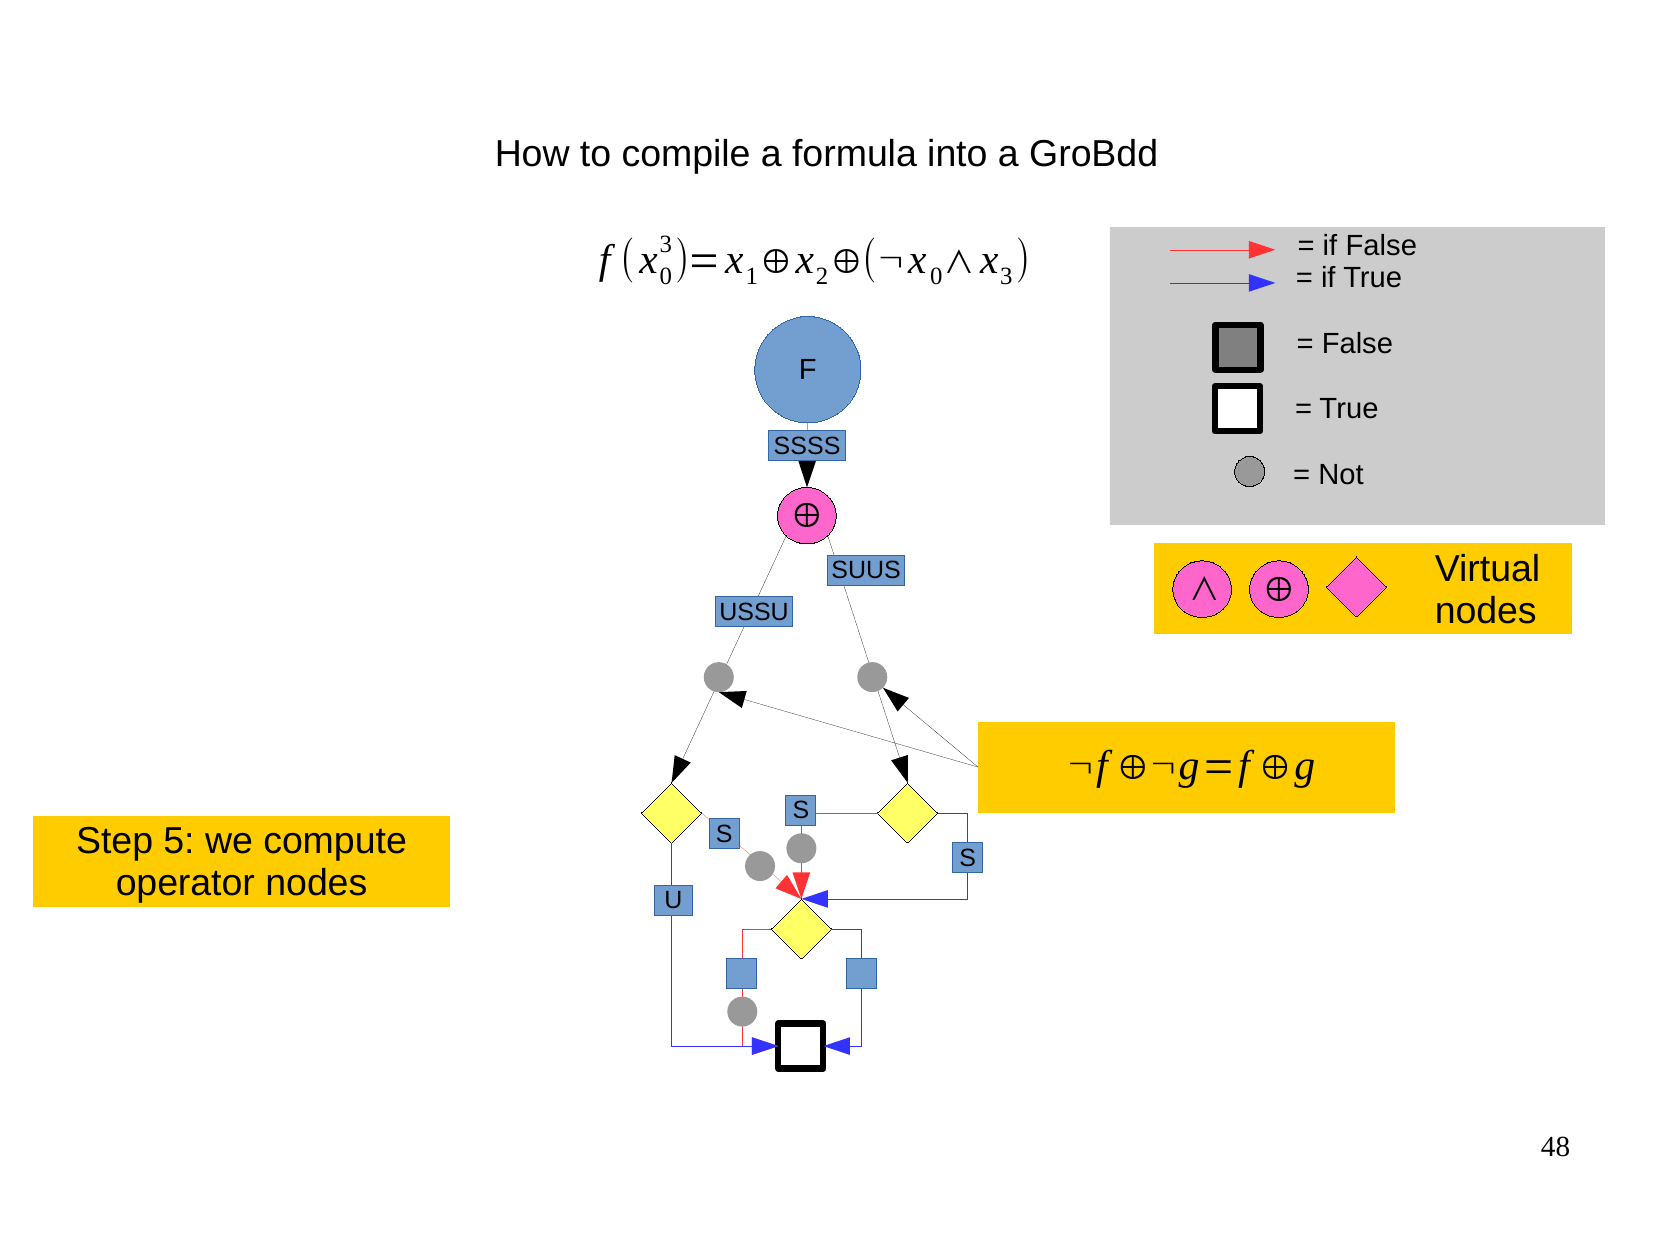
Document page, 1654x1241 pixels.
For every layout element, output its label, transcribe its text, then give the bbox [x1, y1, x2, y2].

text_box [877, 782, 938, 843]
text_box F [754, 316, 861, 423]
chart [1061, 741, 1322, 789]
text_box U [654, 885, 693, 916]
text_box Step 5: we compute operator nodes [33, 816, 450, 907]
text_box [786, 833, 817, 864]
text_box [771, 899, 832, 959]
text_box [857, 662, 888, 693]
text_box [726, 958, 757, 989]
text_box [727, 996, 758, 1027]
text_box SUUS [827, 555, 905, 586]
text_box [703, 662, 734, 693]
chart [1254, 563, 1302, 610]
text_box [846, 958, 877, 989]
text_box [777, 500, 782, 531]
text_box [1215, 324, 1261, 370]
text_box [1234, 456, 1265, 487]
text_box [1154, 543, 1420, 634]
text_box Virtual nodes [1420, 540, 1571, 639]
chart [1181, 563, 1229, 610]
text_box S [785, 795, 816, 826]
chart [782, 490, 830, 537]
chart [590, 257, 1036, 289]
text_box [787, 537, 826, 544]
text_box SSSS [768, 430, 846, 461]
text_box [745, 851, 776, 882]
text_box USSU [715, 596, 793, 627]
text_box [1215, 386, 1261, 432]
text_box [830, 498, 837, 533]
text_box = if False = if True = False = True = Not [1109, 227, 1605, 525]
text_box [978, 722, 1395, 813]
text_box [641, 782, 701, 843]
text_box S [952, 842, 983, 873]
title How to compile a formula into a GroBdd [82, 49, 1571, 257]
text_box S [709, 818, 740, 849]
text_box [778, 1023, 824, 1069]
